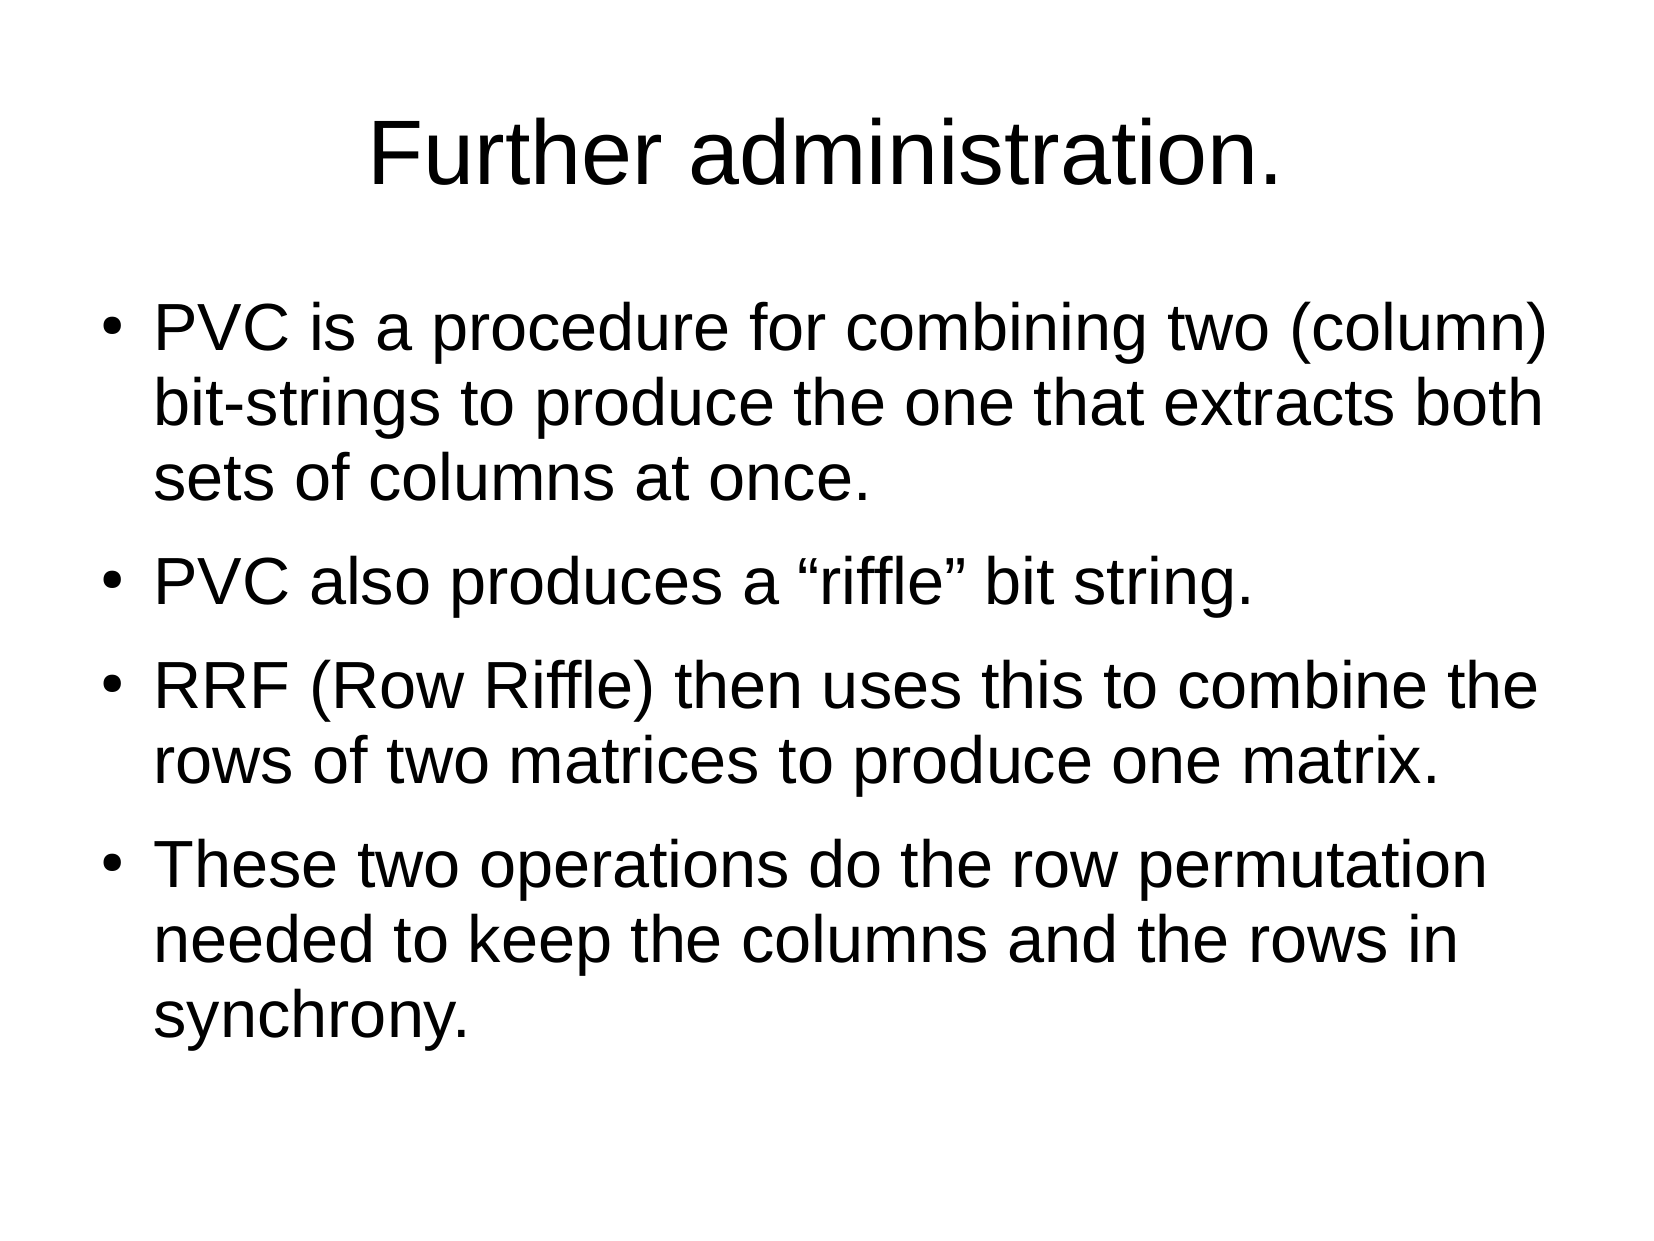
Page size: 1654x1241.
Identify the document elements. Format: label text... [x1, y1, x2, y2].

title Further administration. [82, 49, 1571, 257]
list PVC is a procedure for combining two (column) bit-strings to produce the one that extracts both sets of columns at once. PVC also produces a “riffle” bit string. RRF (Row Riffle) then uses this to combine the rows of two matrices to produce one matrix. These two operations do the row permutation needed to keep the columns and the rows in synchrony. [82, 290, 1571, 1109]
